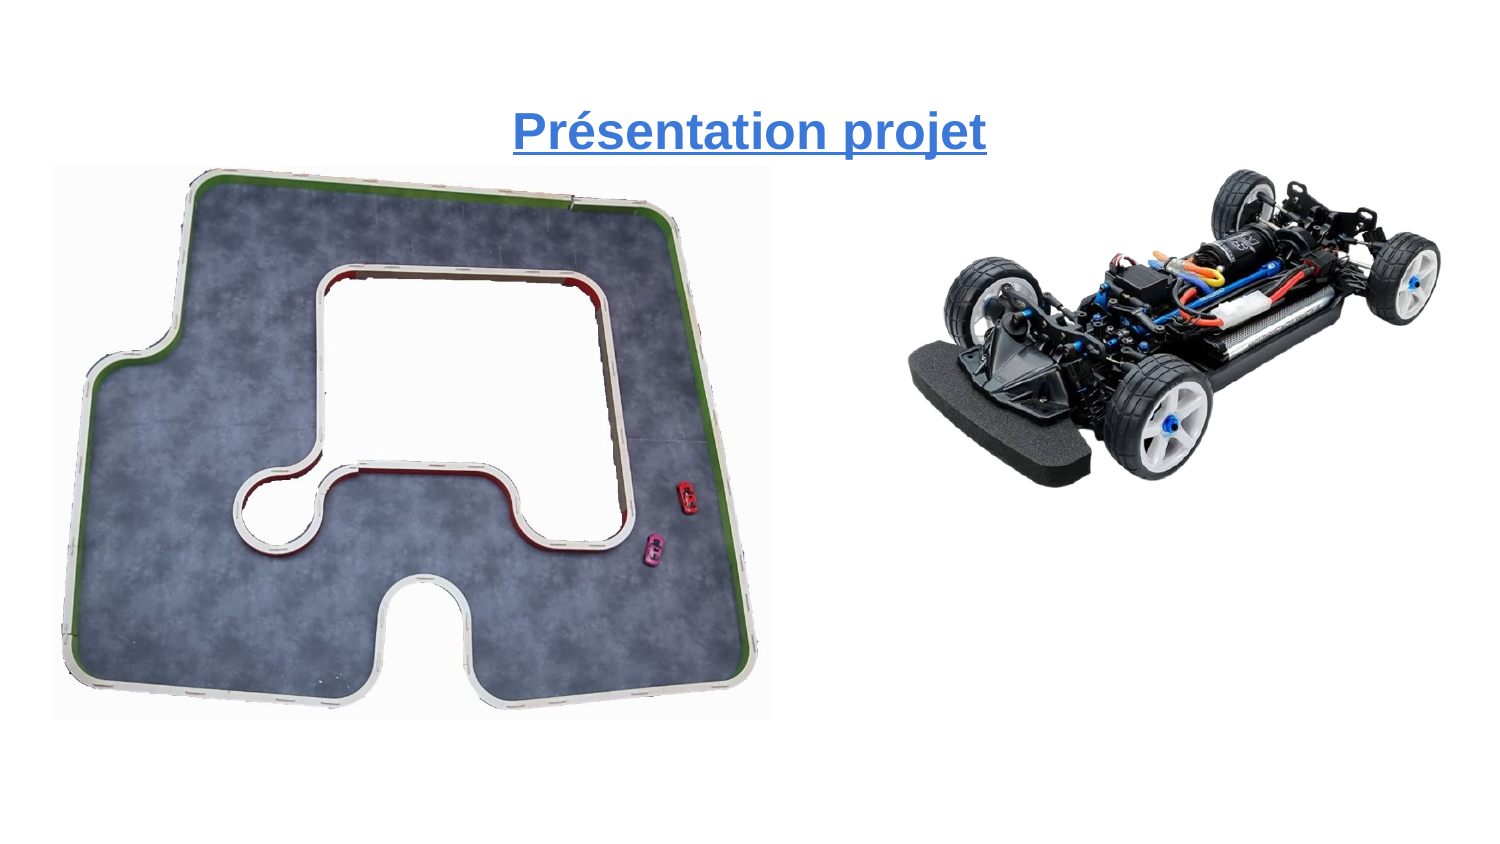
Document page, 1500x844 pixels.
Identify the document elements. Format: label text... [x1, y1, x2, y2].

title Présentation projet [51, 72, 1449, 167]
picture [51, 166, 772, 719]
picture [906, 166, 1449, 522]
